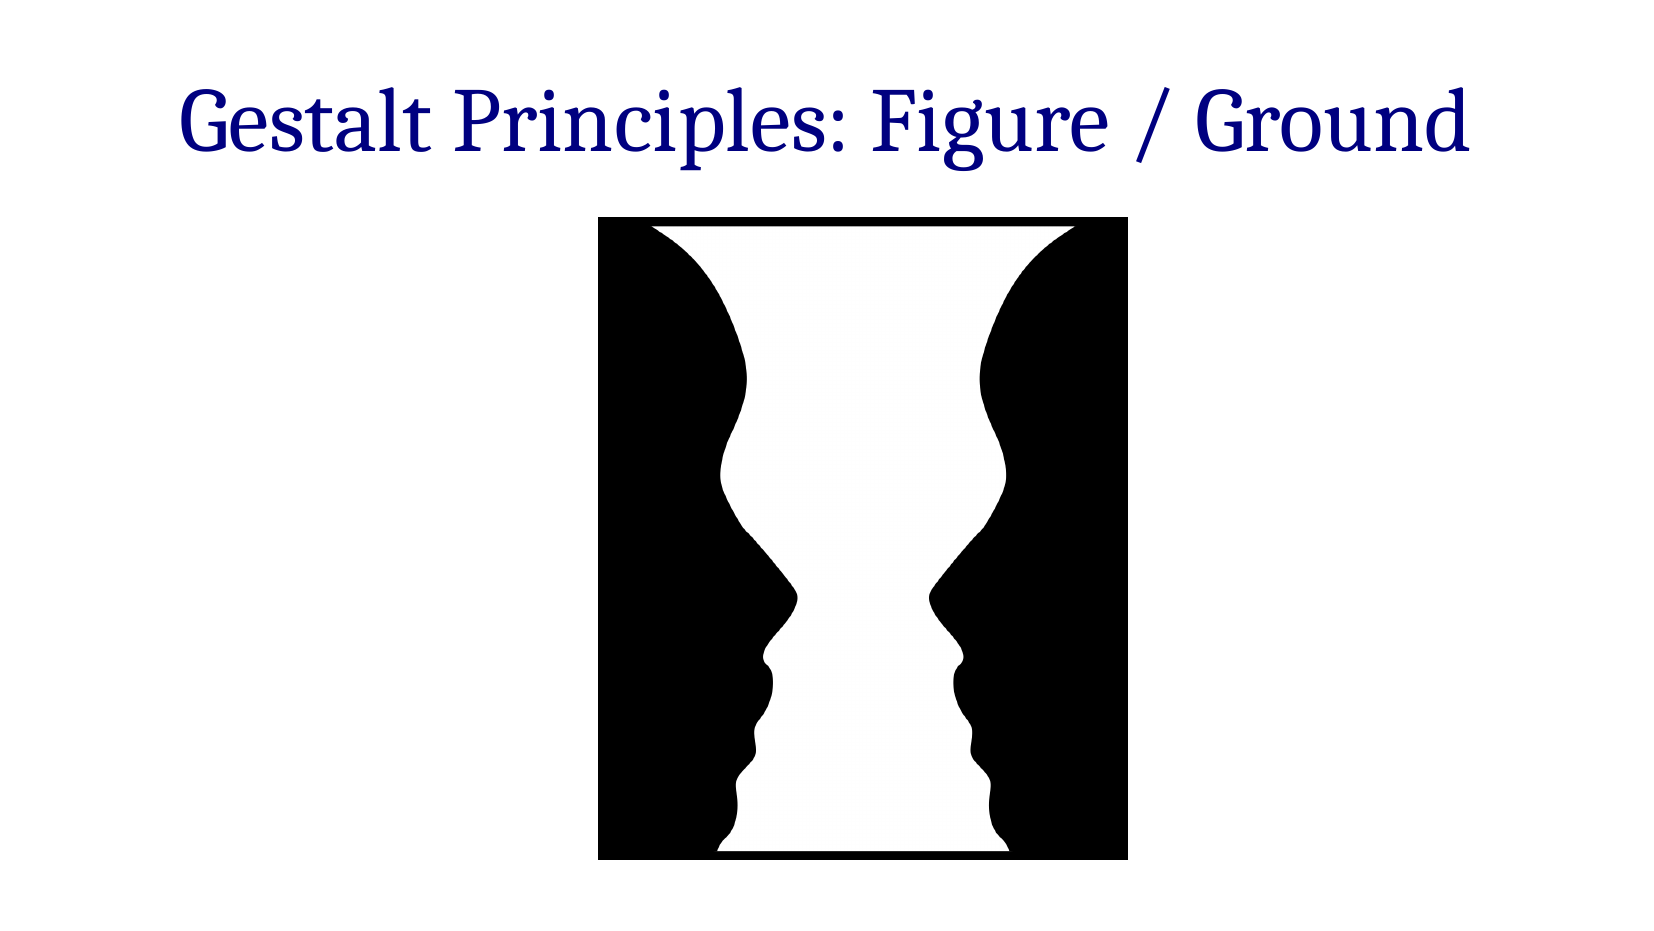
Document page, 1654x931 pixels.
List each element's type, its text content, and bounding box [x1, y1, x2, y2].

title Gestalt Principles: Figure / Ground [82, 37, 1571, 193]
picture [598, 217, 1128, 860]
